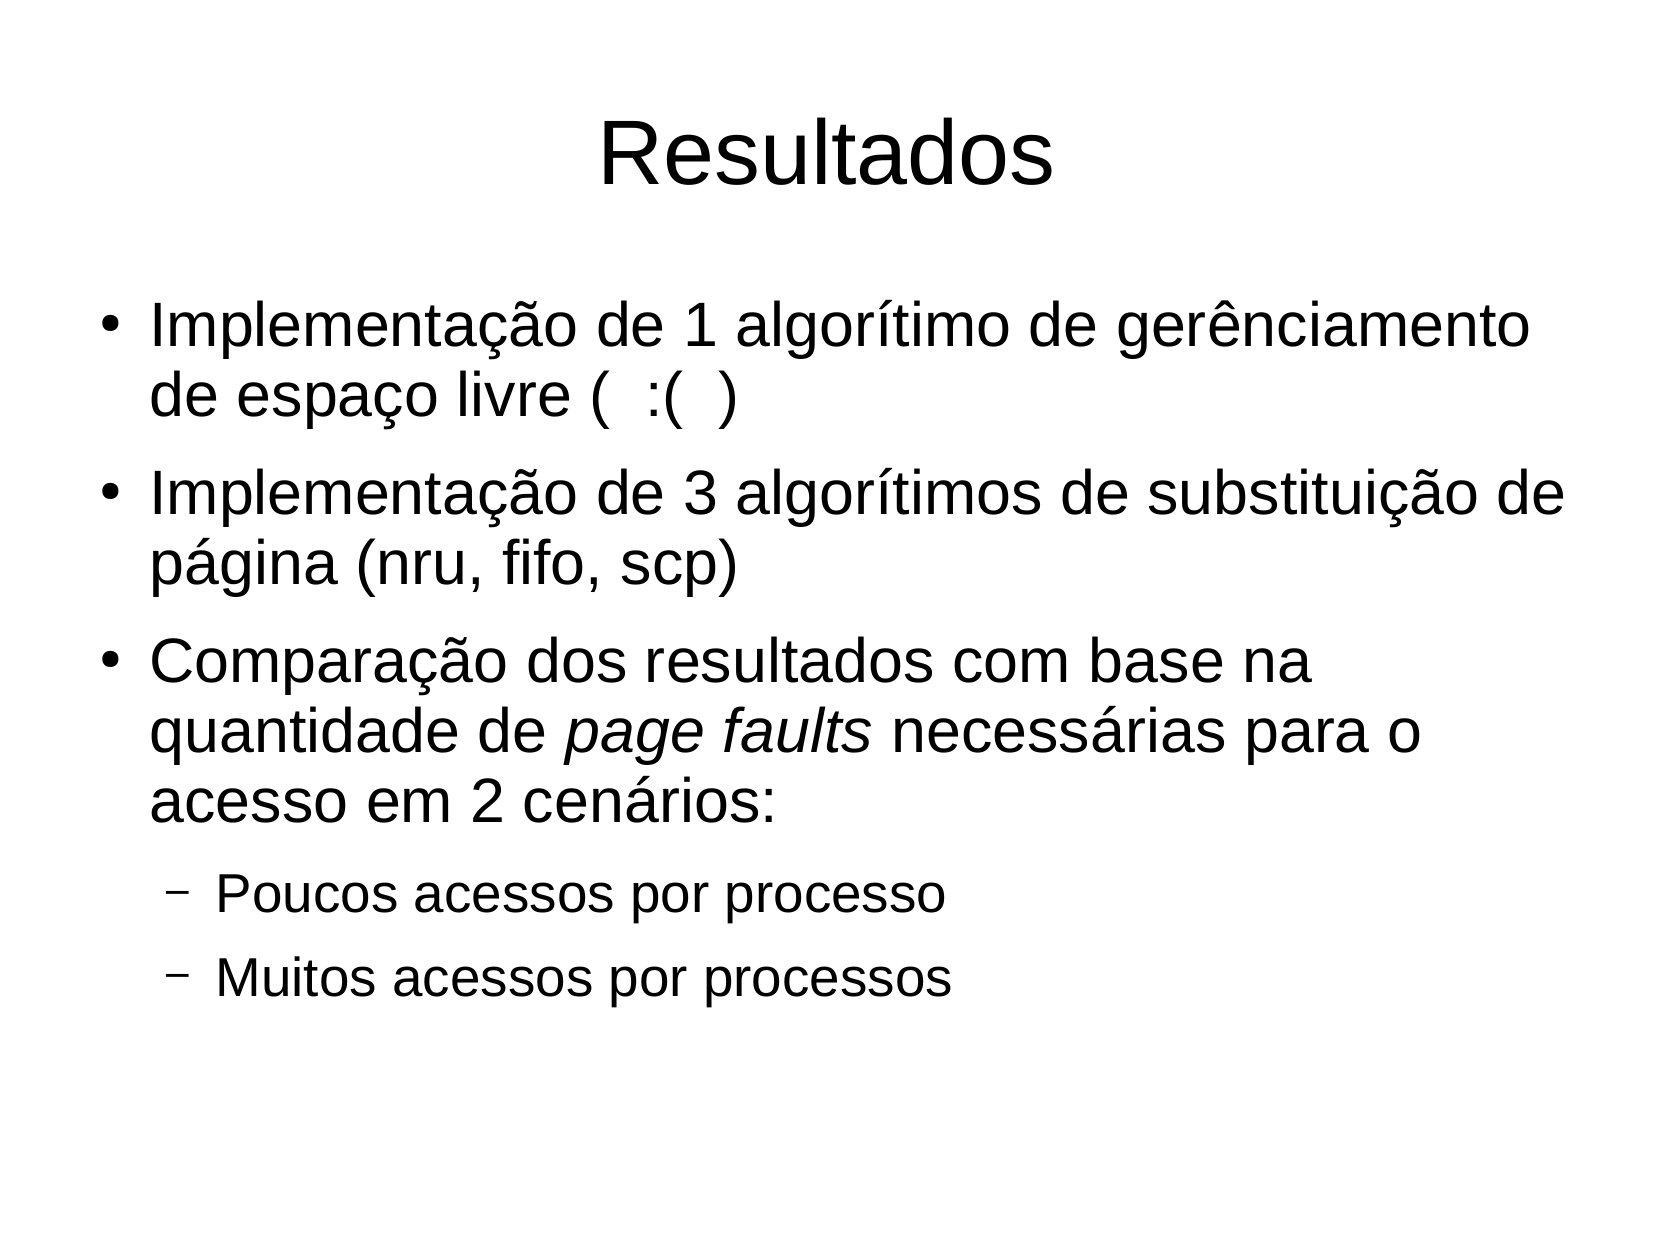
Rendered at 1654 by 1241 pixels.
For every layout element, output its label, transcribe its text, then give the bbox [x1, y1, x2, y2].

list Implementação de 1 algorítimo de gerênciamento de espaço livre ( :( ) Implementação de 3 algorítimos de substituição de página (nru, fifo, scp) Comparação dos resultados com base na quantidade de page faults necessárias para o acesso em 2 cenários: Poucos acessos por processo Muitos acessos por processos [82, 290, 1571, 1010]
title Resultados [82, 49, 1571, 257]
